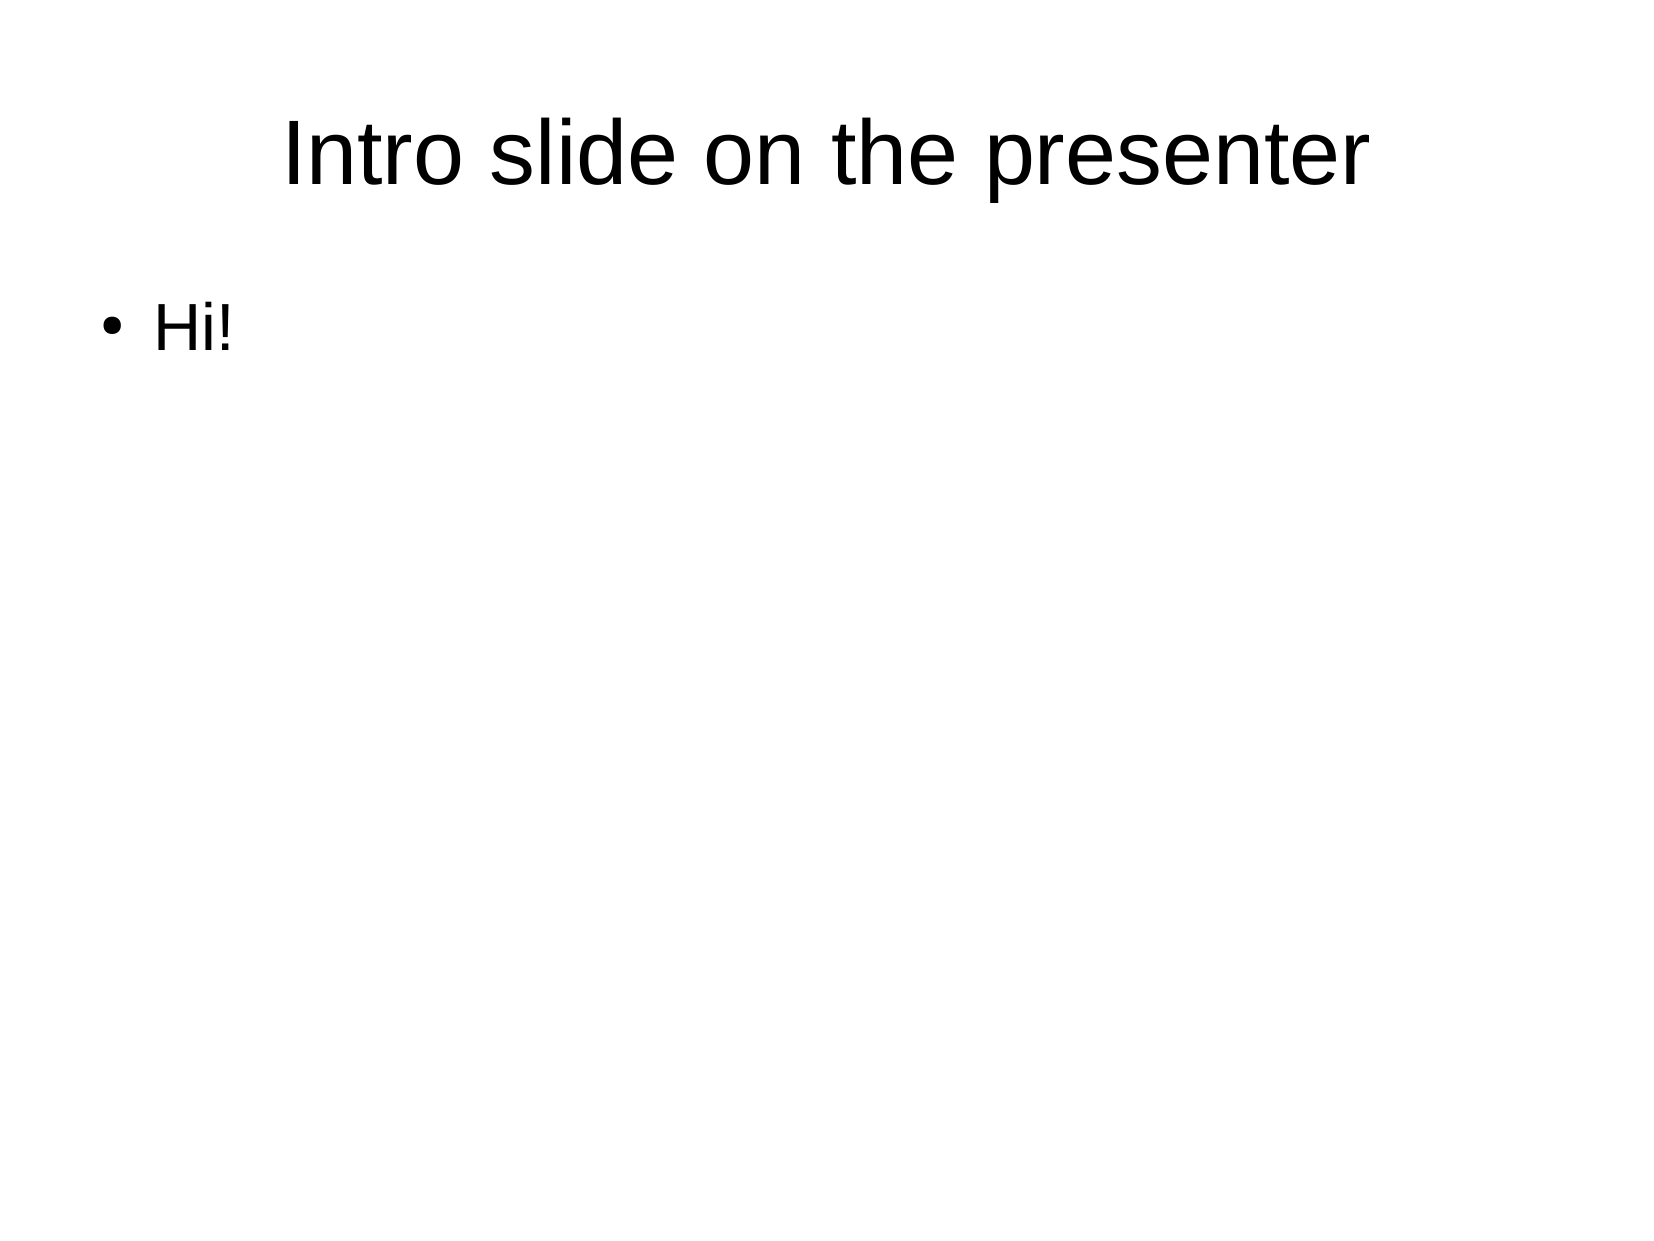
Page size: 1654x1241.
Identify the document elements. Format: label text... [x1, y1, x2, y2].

list Hi! [82, 290, 1538, 1010]
title Intro slide on the presenter [82, 49, 1571, 257]
